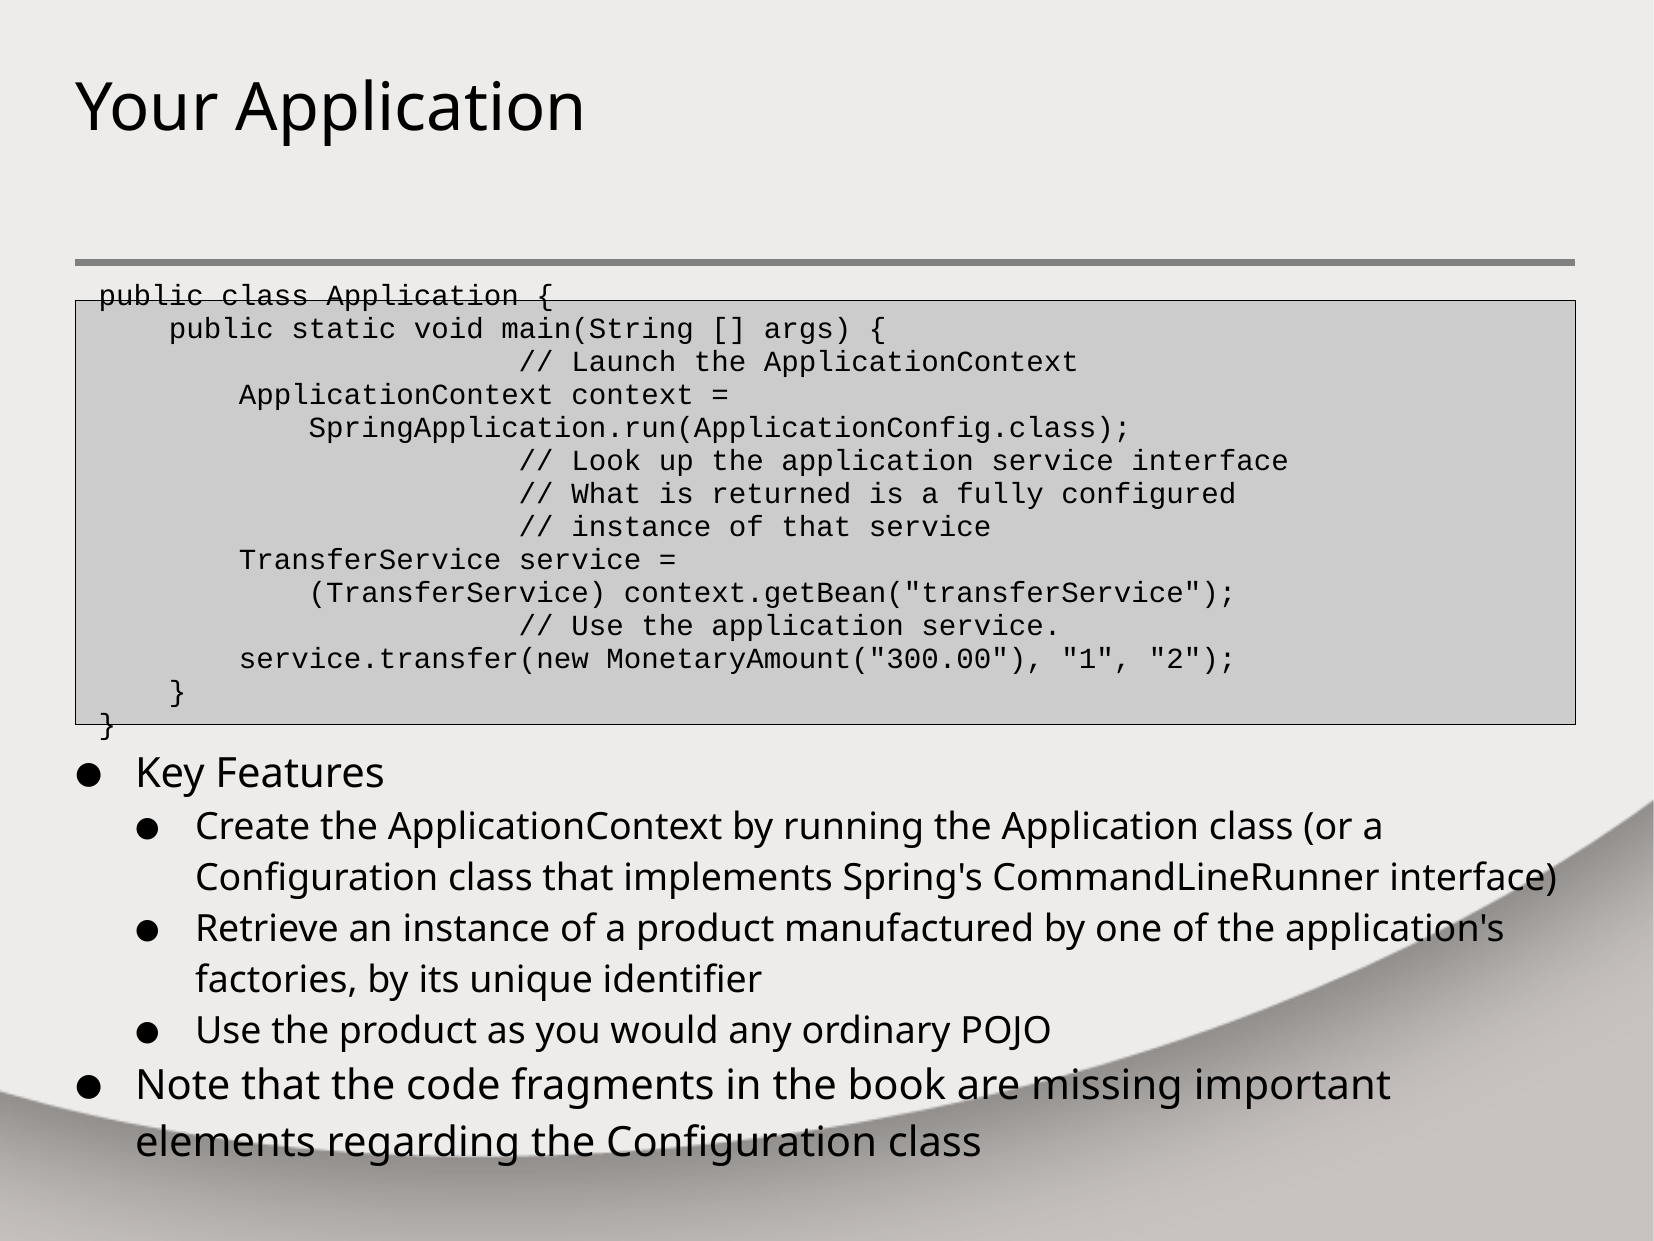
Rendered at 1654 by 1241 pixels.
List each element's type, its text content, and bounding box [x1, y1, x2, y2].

picture [0, 0, 1654, 1241]
list Key Features Create the ApplicationContext by running the Application class (or a Configuration class that implements Spring's CommandLineRunner interface) Retrieve an instance of a product manufactured by one of the application's factories, by its unique identifier Use the product as you would any ordinary POJO Note that the code fragments in the book are missing important elements regarding the Configuration class [75, 300, 1576, 1163]
title Your Application [75, 75, 1576, 226]
